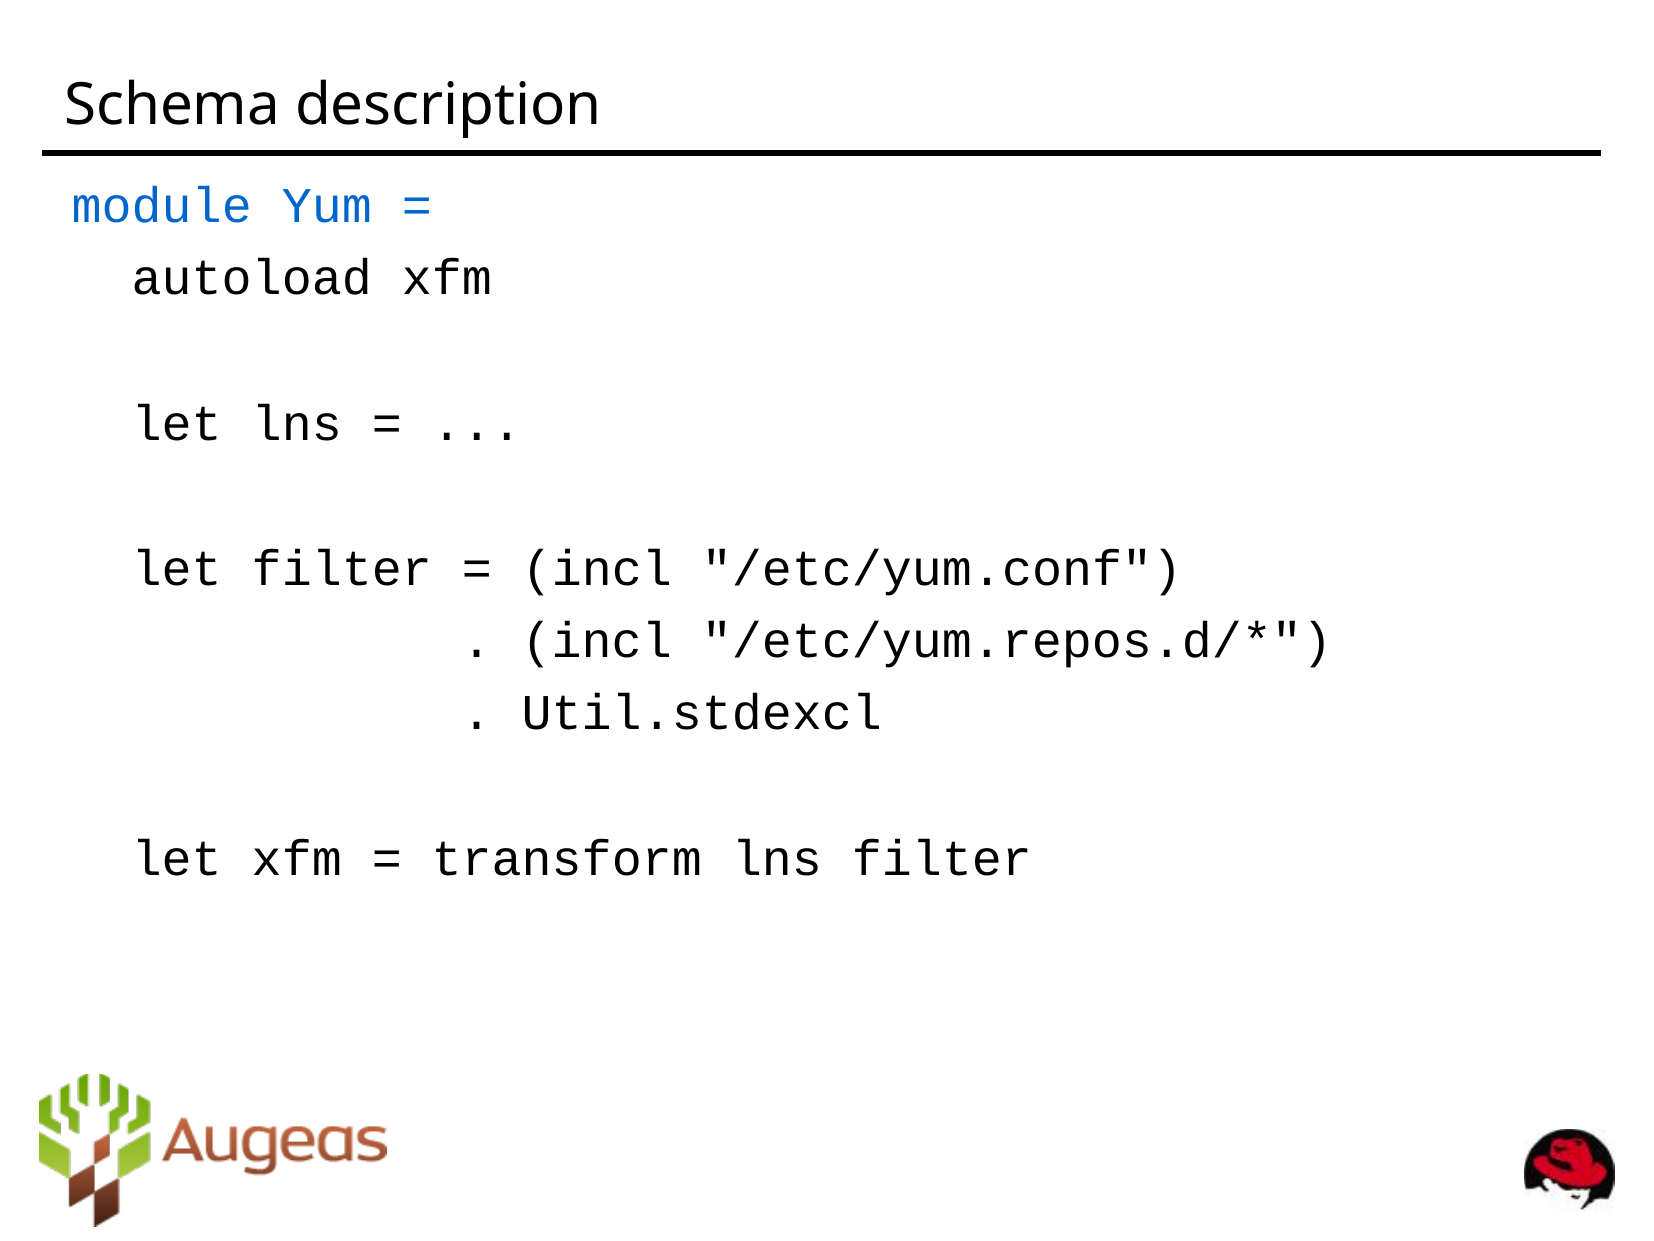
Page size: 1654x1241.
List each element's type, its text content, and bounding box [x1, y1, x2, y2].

title Schema description [64, 42, 1496, 161]
picture [1524, 1129, 1615, 1220]
picture [39, 1074, 387, 1227]
list module Yum = autoload xfm let lns = ... let filter = (incl "/etc/yum.conf") . (incl "/etc/yum.repos.d/*") . Util.stdexcl let xfm = transform lns filter [71, 180, 1495, 1089]
